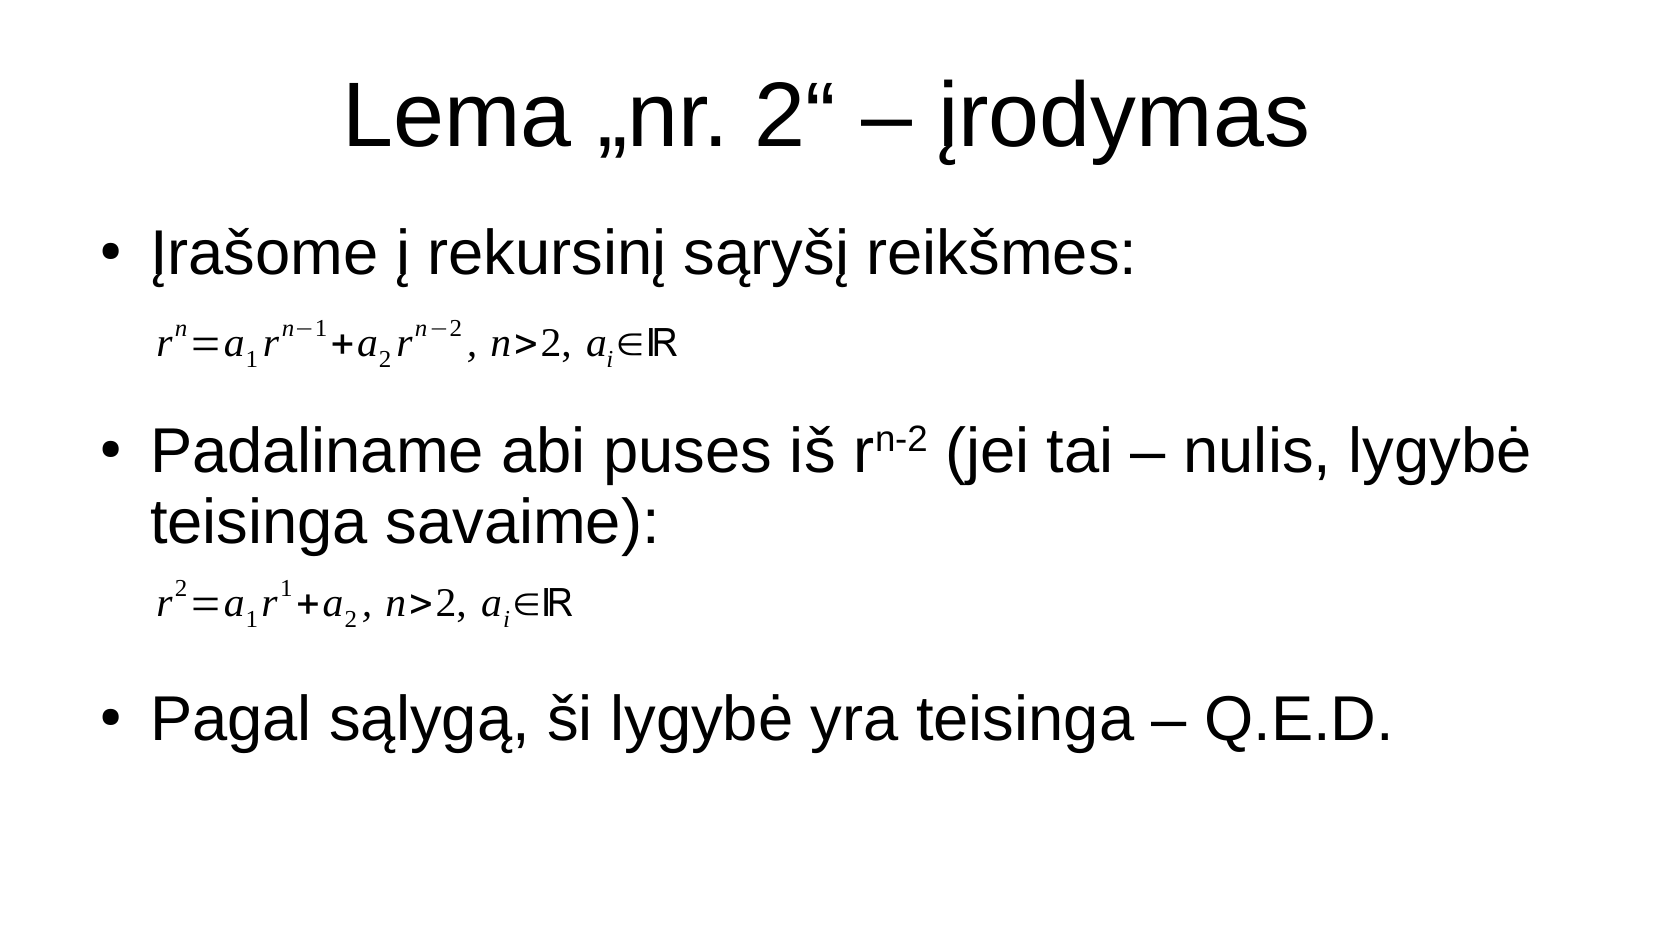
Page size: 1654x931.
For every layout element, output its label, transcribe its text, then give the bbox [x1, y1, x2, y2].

list Įrašome į rekursinį sąryšį reikšmes: Padaliname abi puses iš rn-2 (jei tai – nulis, lygybė teisinga savaime): Pagal sąlygą, ši lygybė yra teisinga – Q.E.D. [82, 217, 1571, 758]
chart [150, 315, 686, 401]
chart [150, 574, 582, 661]
title Lema „nr. 2“ – įrodymas [82, 37, 1571, 193]
